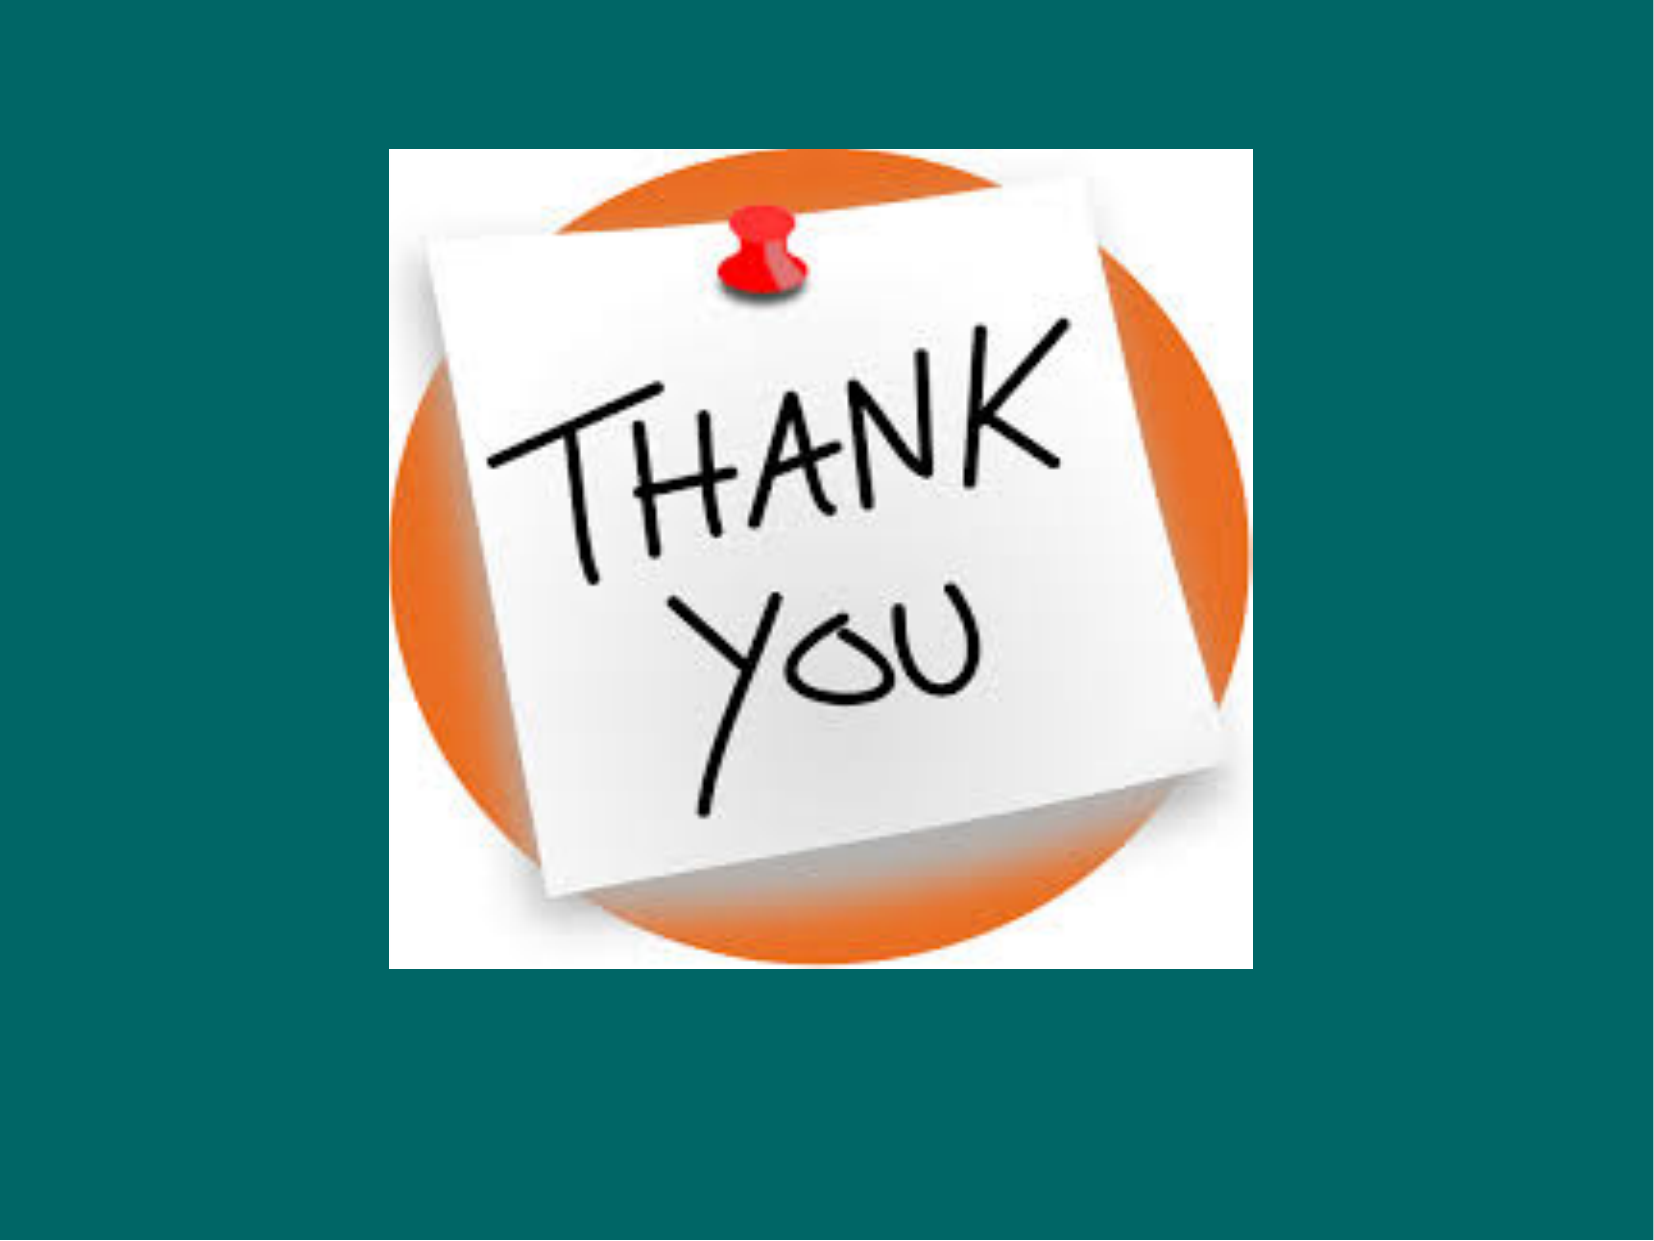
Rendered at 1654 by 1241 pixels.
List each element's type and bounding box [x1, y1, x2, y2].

picture [389, 149, 1253, 969]
